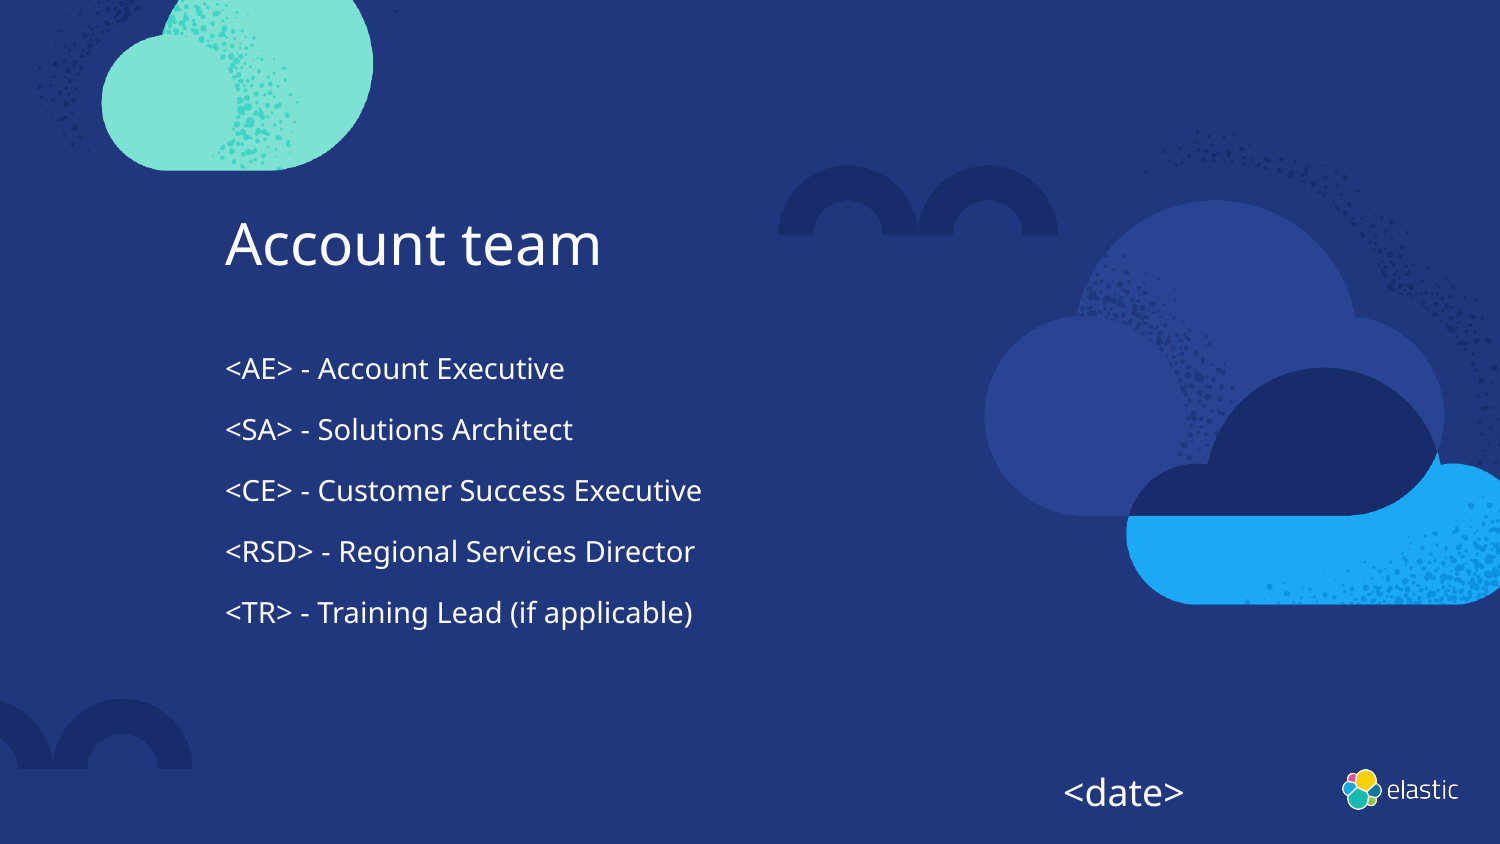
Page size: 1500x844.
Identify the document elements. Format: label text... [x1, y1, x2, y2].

title Account team [225, 207, 911, 312]
subtitle <AE> - Account Executive <SA> - Solutions Architect <CE> - Customer Success Executive <RSD> - Regional Services Director <TR> - Training Lead (if applicable) [225, 345, 930, 651]
picture [0, 0, 1500, 844]
text_box <date> [1048, 753, 1318, 821]
